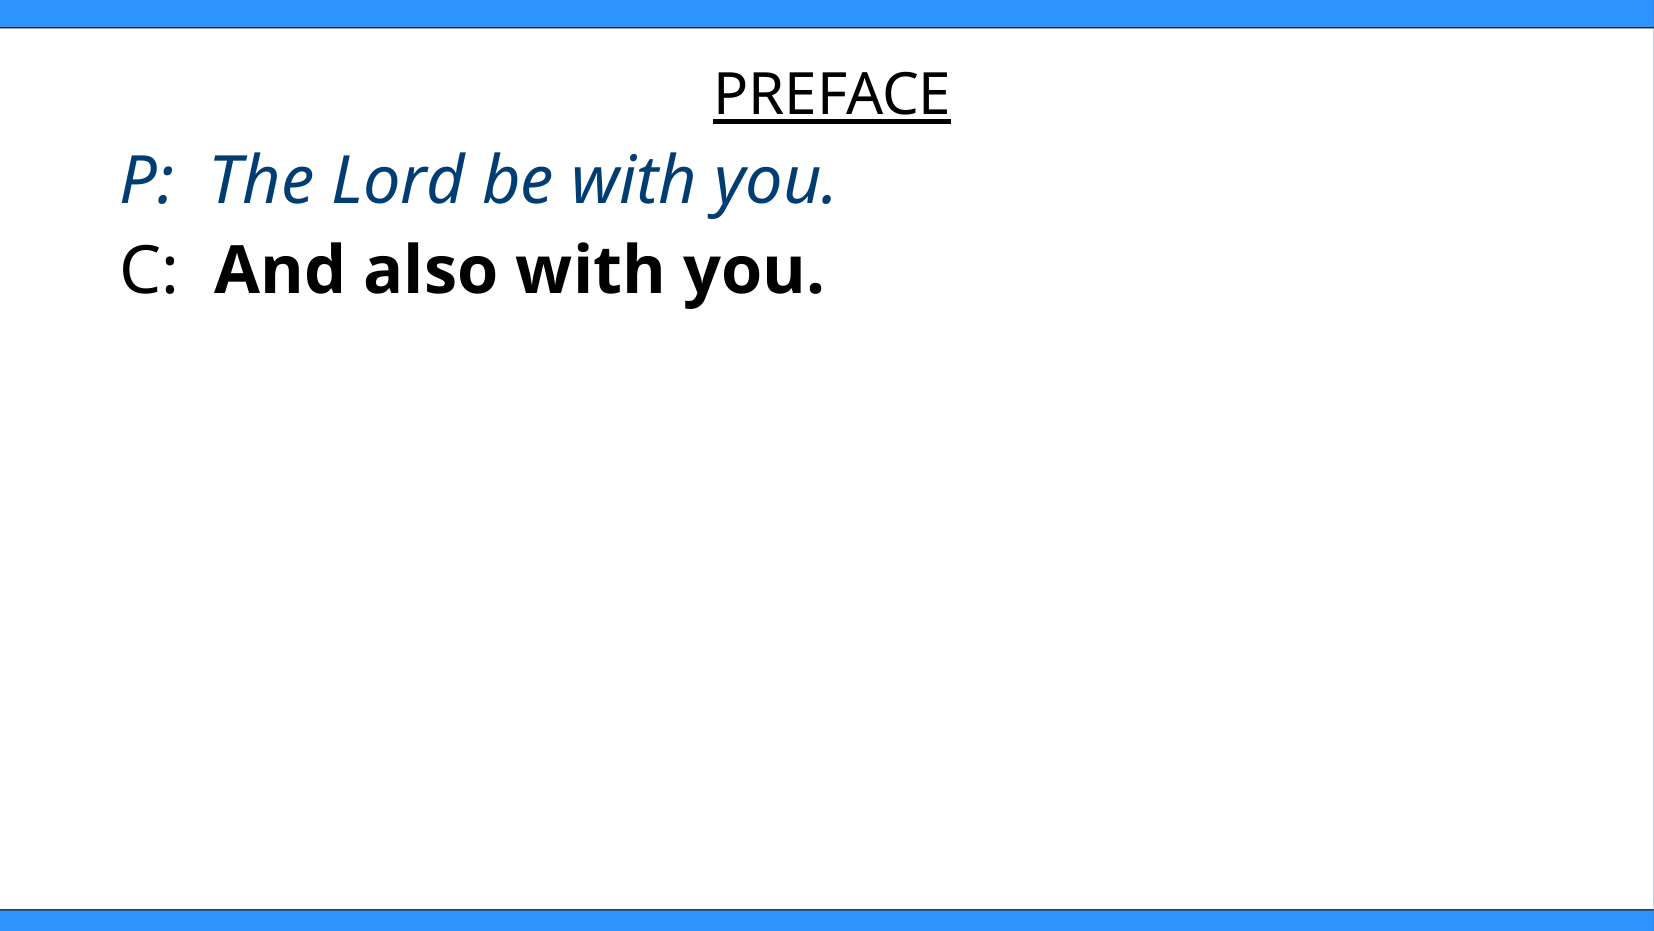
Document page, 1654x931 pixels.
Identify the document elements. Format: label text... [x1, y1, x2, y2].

text_box PREFACE P: The Lord be with you. C: And also with you. [105, 45, 1561, 346]
picture [0, 0, 1654, 931]
